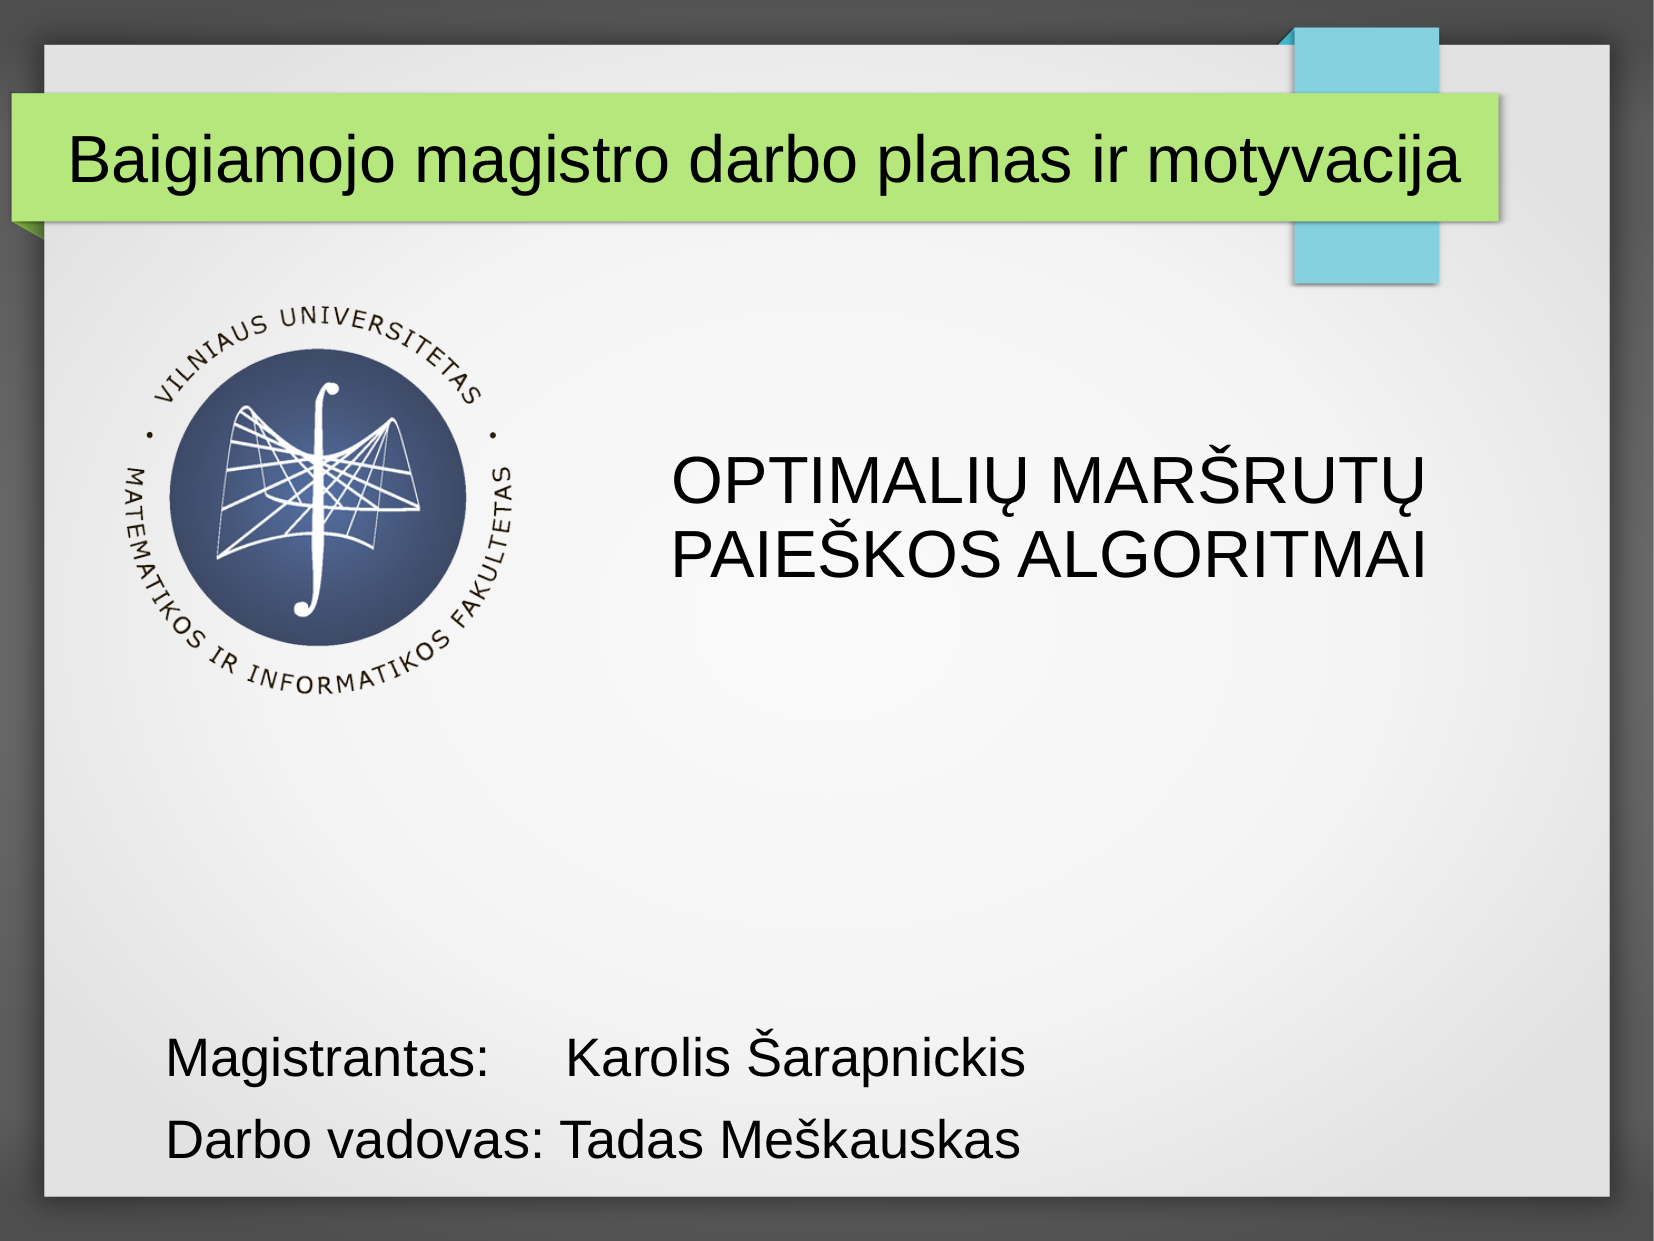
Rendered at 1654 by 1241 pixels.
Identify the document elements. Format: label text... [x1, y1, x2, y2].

picture [0, 0, 1654, 1241]
text_box Darbo vadovas: Tadas Meškauskas [45, 1095, 1606, 1186]
subtitle Baigiamojo magistro darbo planas ir motyvacija [30, 105, 1501, 215]
text_box Magistrantas: Karolis Šarapnickis [45, 1005, 1606, 1095]
text_box OPTIMALIŲ MARŠRUTŲ PAIEŠKOS ALGORITMAI [525, 435, 1576, 601]
